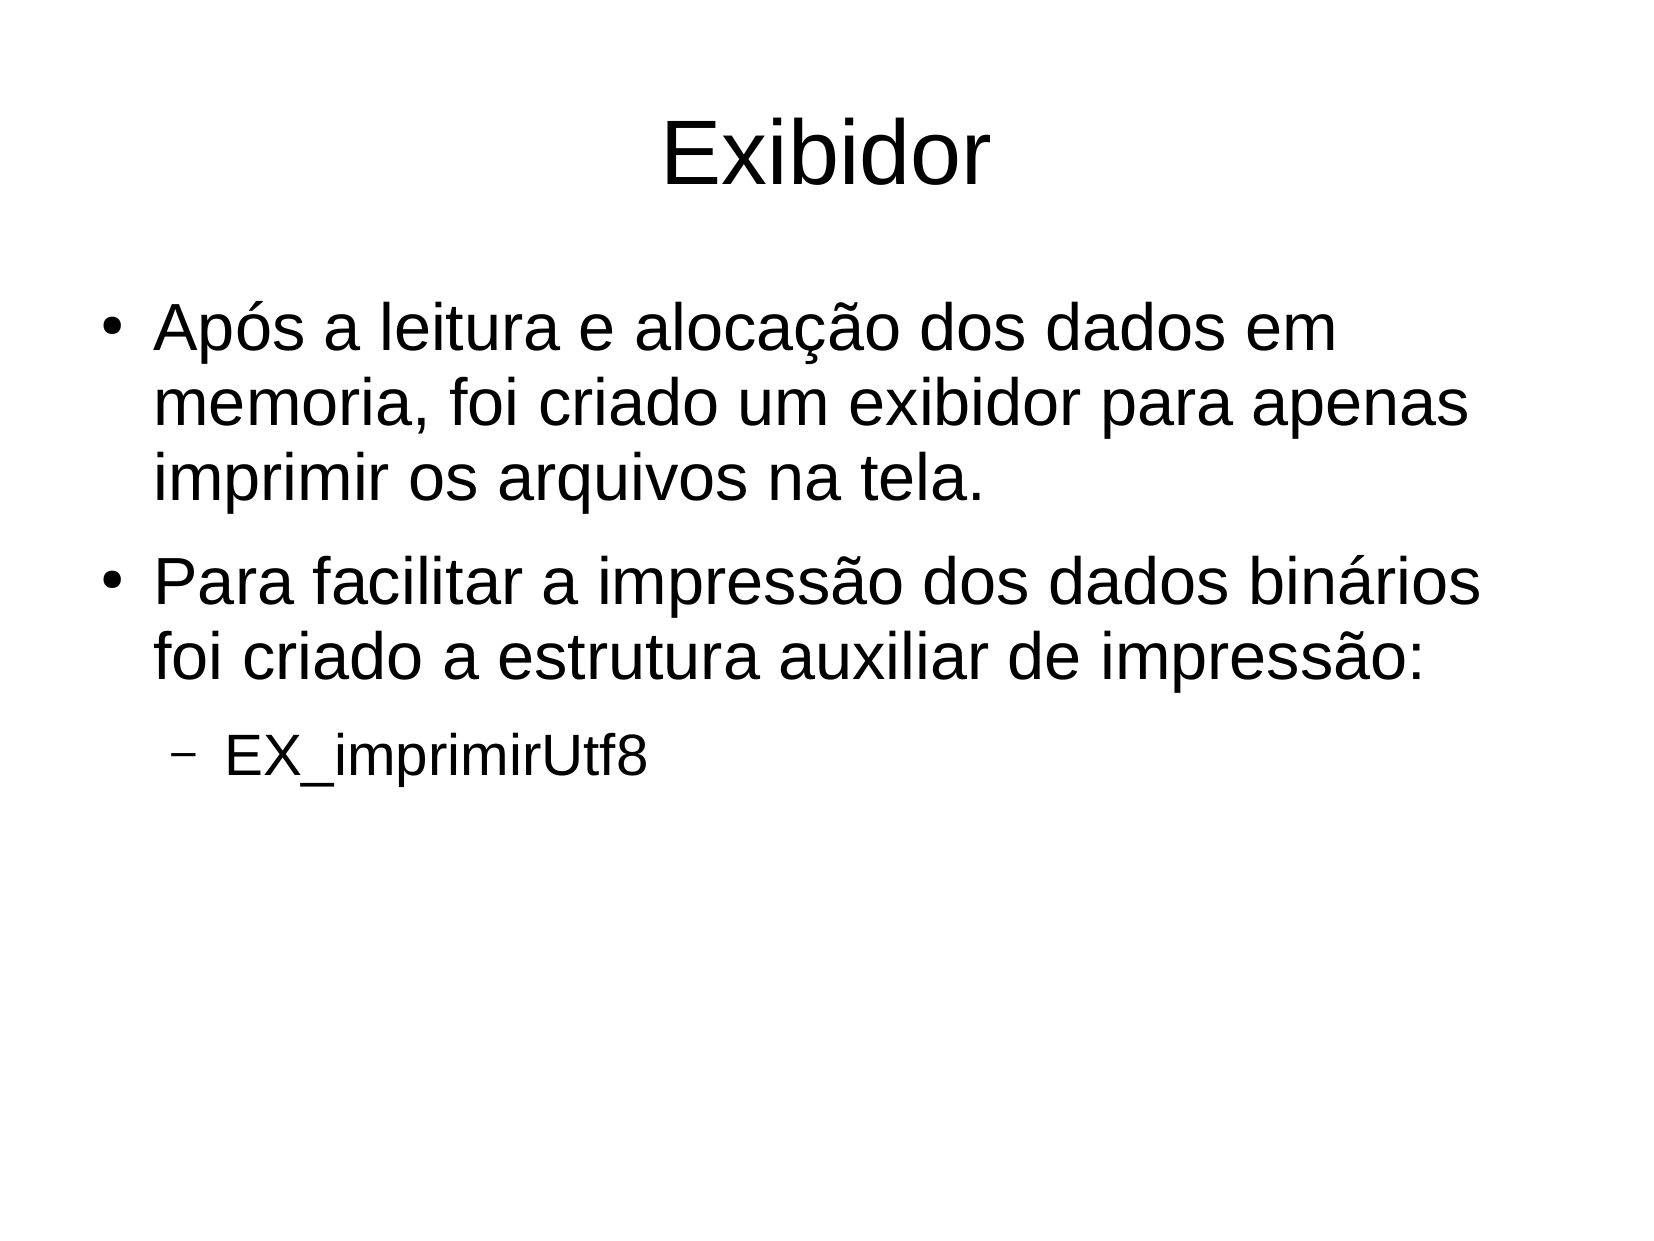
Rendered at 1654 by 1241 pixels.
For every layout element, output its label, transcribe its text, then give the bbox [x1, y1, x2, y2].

title Exibidor [82, 49, 1571, 257]
list Após a leitura e alocação dos dados em memoria, foi criado um exibidor para apenas imprimir os arquivos na tela. Para facilitar a impressão dos dados binários foi criado a estrutura auxiliar de impressão: EX_imprimirUtf8 [82, 290, 1571, 1010]
